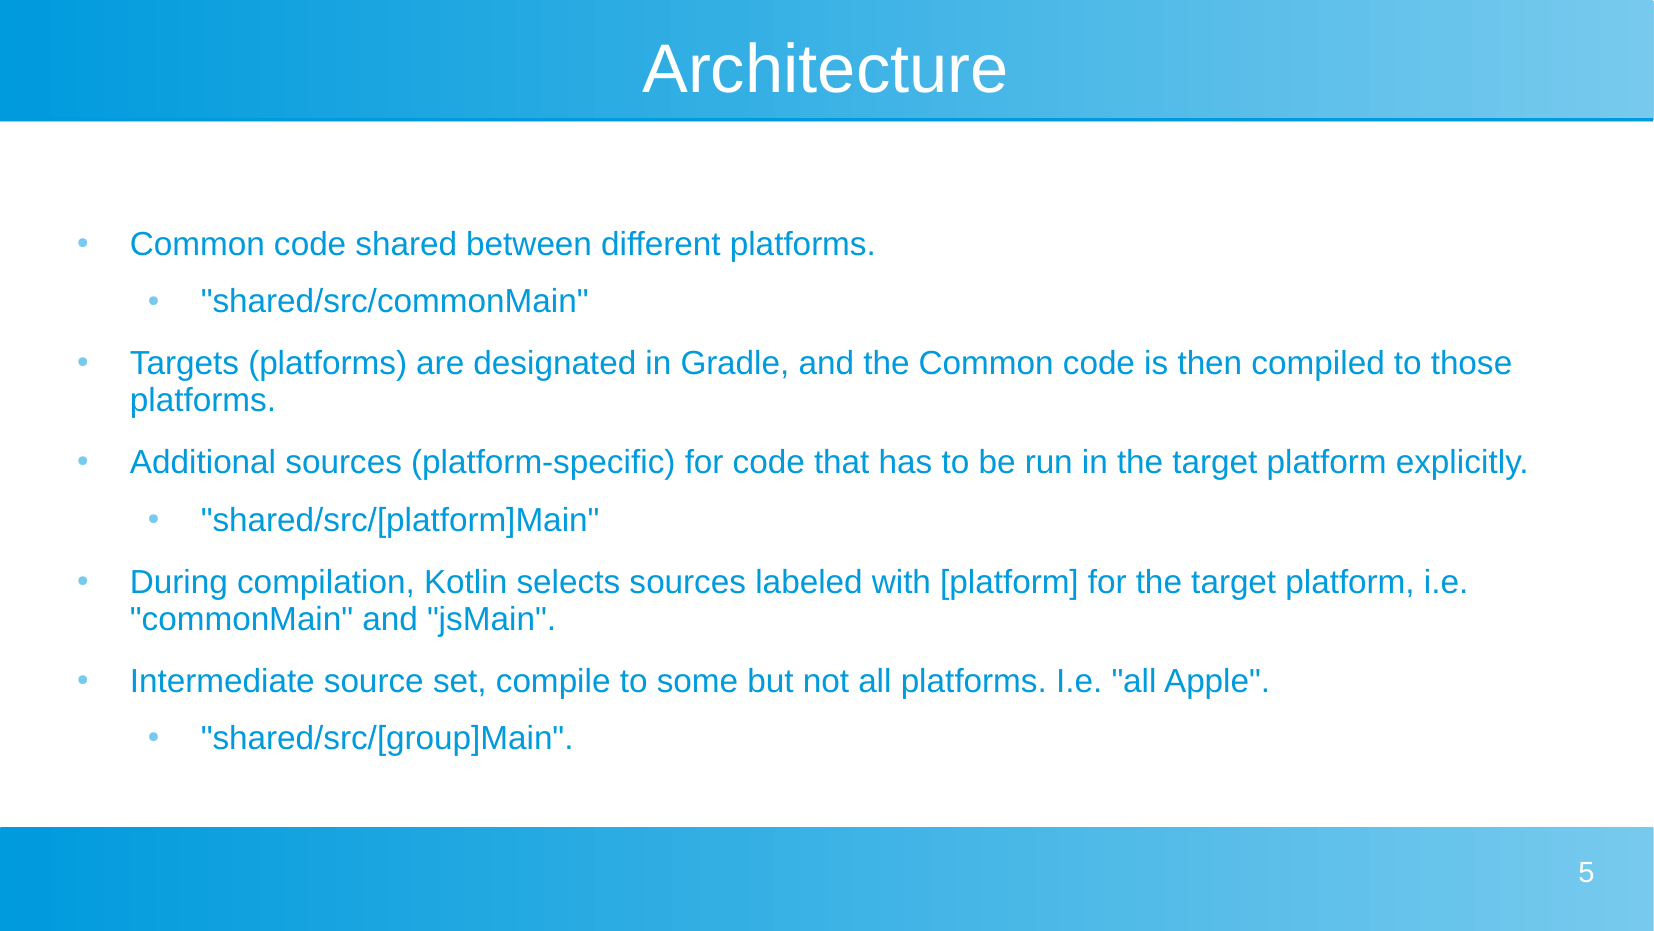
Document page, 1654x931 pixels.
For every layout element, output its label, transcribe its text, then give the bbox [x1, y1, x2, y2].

title Architecture [59, 29, 1595, 108]
list Common code shared between different platforms. "shared/src/commonMain" Targets (platforms) are designated in Gradle, and the Common code is then compiled to those platforms. Additional sources (platform-specific) for code that has to be run in the target platform explicitly. "shared/src/[platform]Main" During compilation, Kotlin selects sources labeled with [platform] for the target platform, i.e. "commonMain" and "jsMain". Intermediate source set, compile to some but not all platforms. I.e. "all Apple". "shared/src/[group]Main". [59, 177, 1595, 768]
